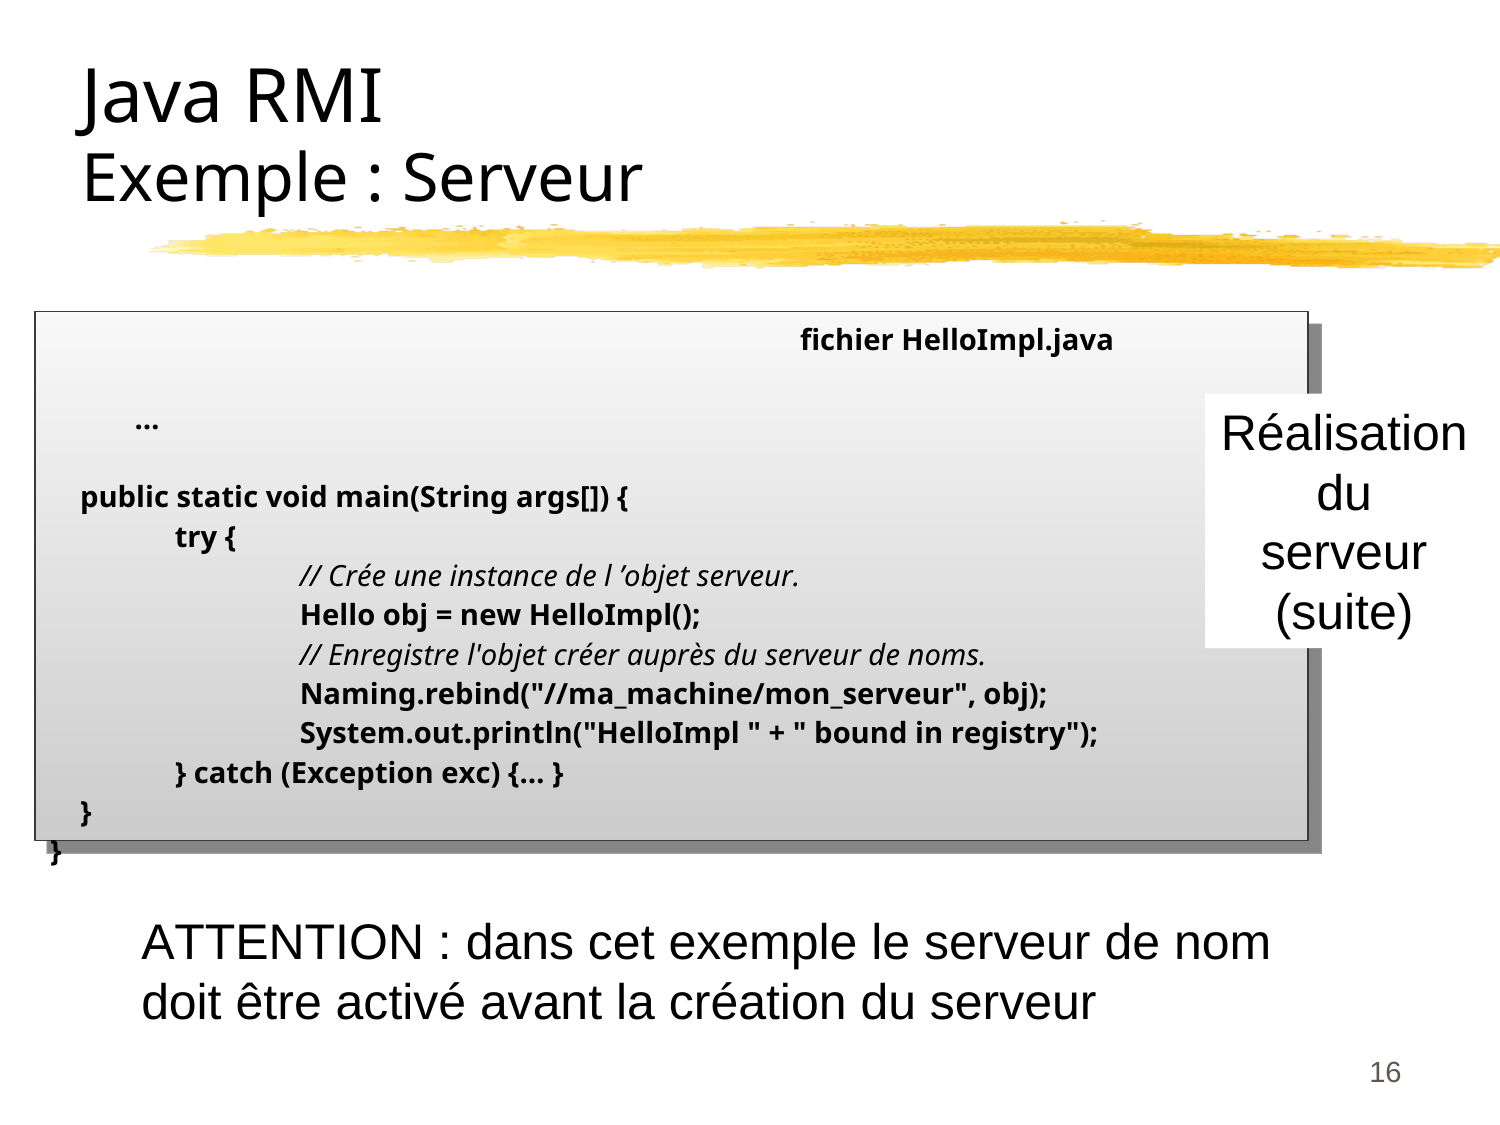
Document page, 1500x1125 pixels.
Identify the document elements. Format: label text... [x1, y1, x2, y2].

text_box fichier HelloImpl.java … public static void main(String args[]) { try { // Crée une instance de l ’objet serveur. Hello obj = new HelloImpl(); // Enregistre l'objet créer auprès du serveur de noms. Naming.rebind("//ma_machine/mon_serveur", obj); System.out.println("HelloImpl " + " bound in registry"); } catch (Exception exc) {… } } } [35, 311, 1308, 841]
title Java RMI Exemple : Serveur [66, 23, 1342, 225]
picture [150, 215, 1500, 279]
text_box Réalisation du serveur (suite) [1205, 393, 1484, 649]
text_box ATTENTION : dans cet exemple le serveur de nom doit être activé avant la création du serveur [126, 902, 1199, 1038]
